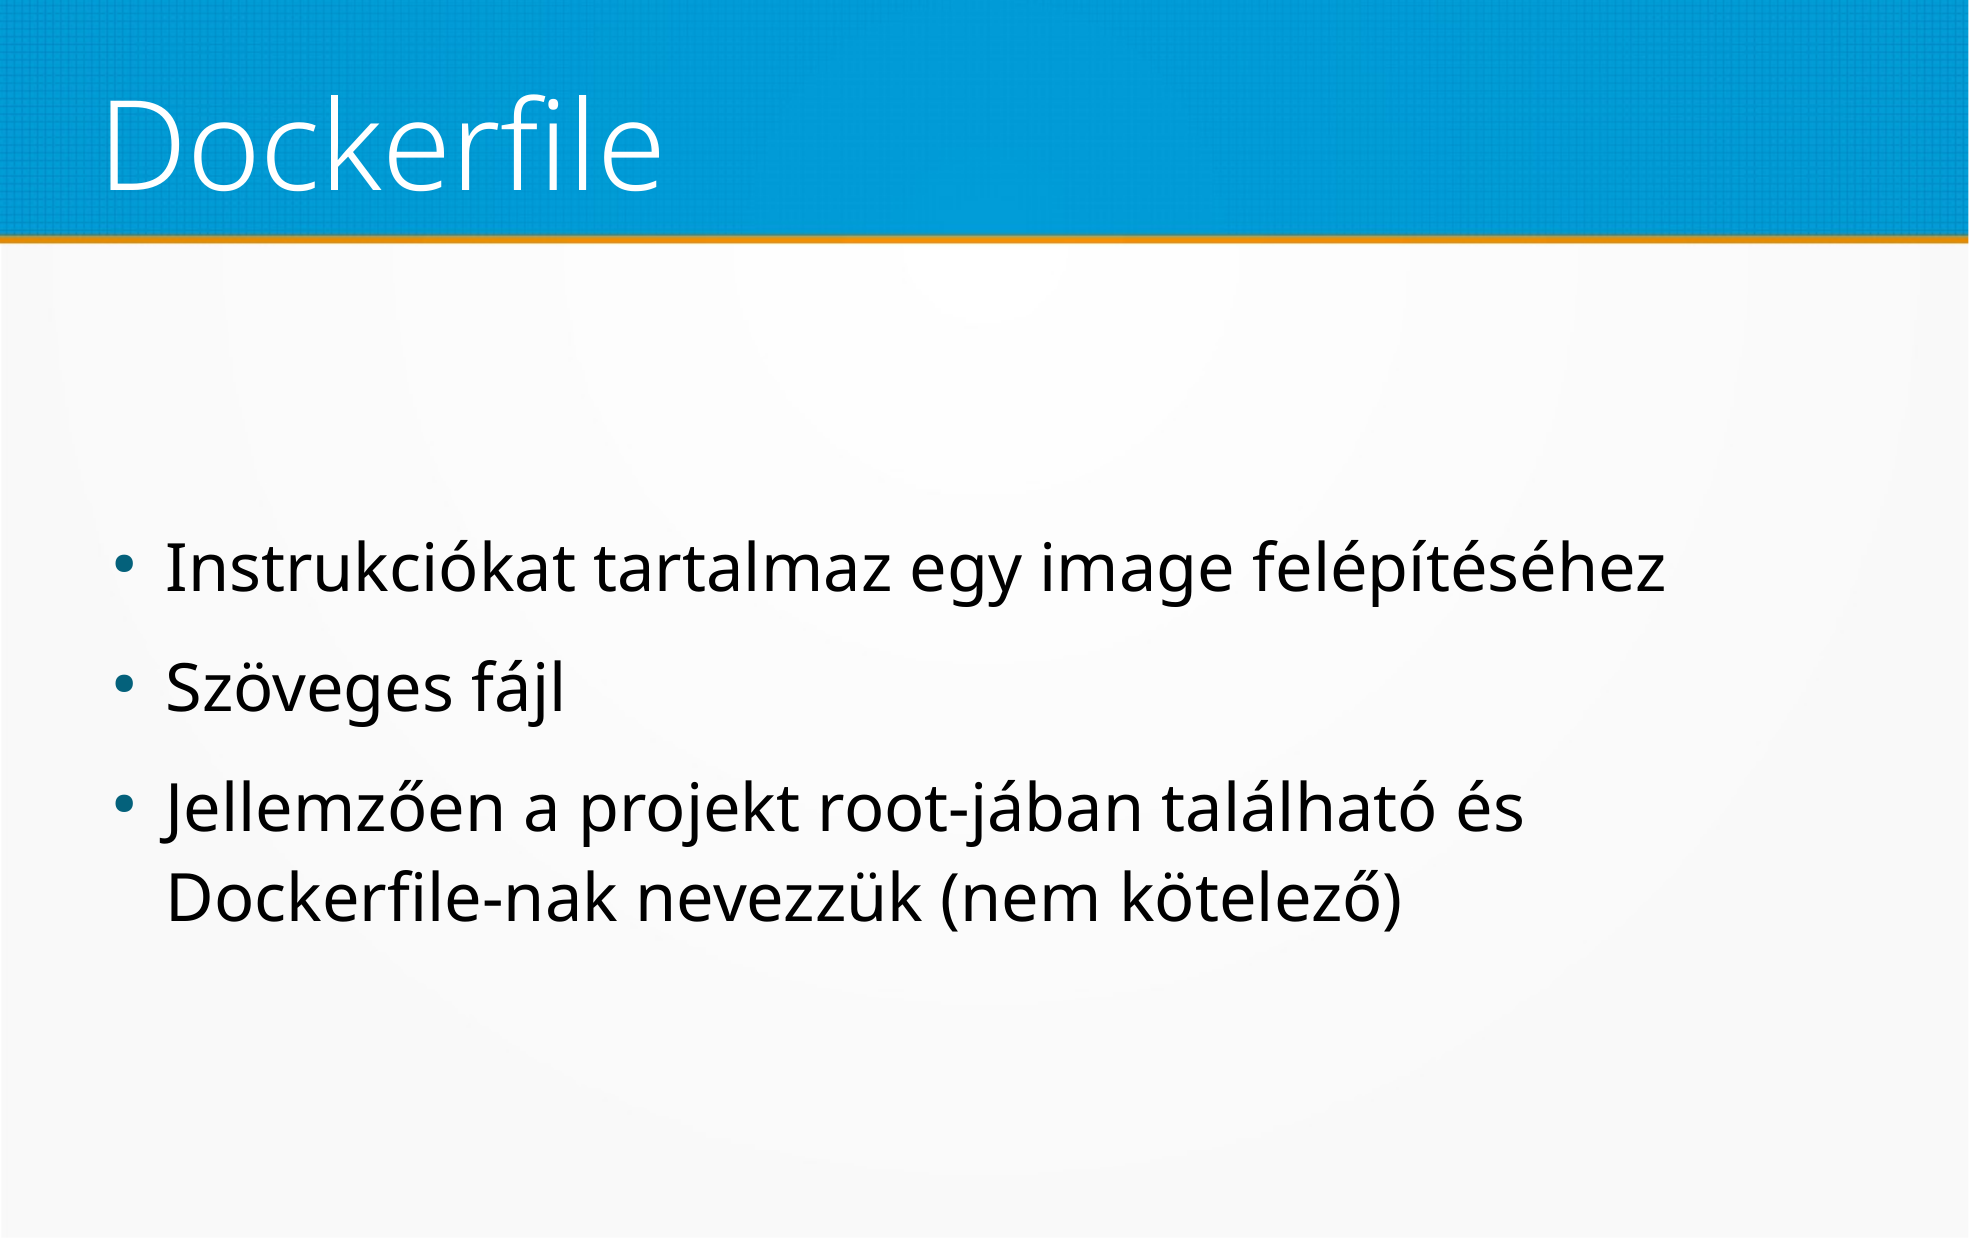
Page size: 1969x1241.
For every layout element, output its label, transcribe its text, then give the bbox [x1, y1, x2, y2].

title Dockerfile [98, 19, 1870, 227]
picture [0, 233, 1969, 1241]
list Instrukciókat tartalmaz egy image felépítéséhez Szöveges fájl Jellemzően a projekt root-jában található és Dockerfile-nak nevezzük (nem kötelező) [94, 519, 1857, 969]
